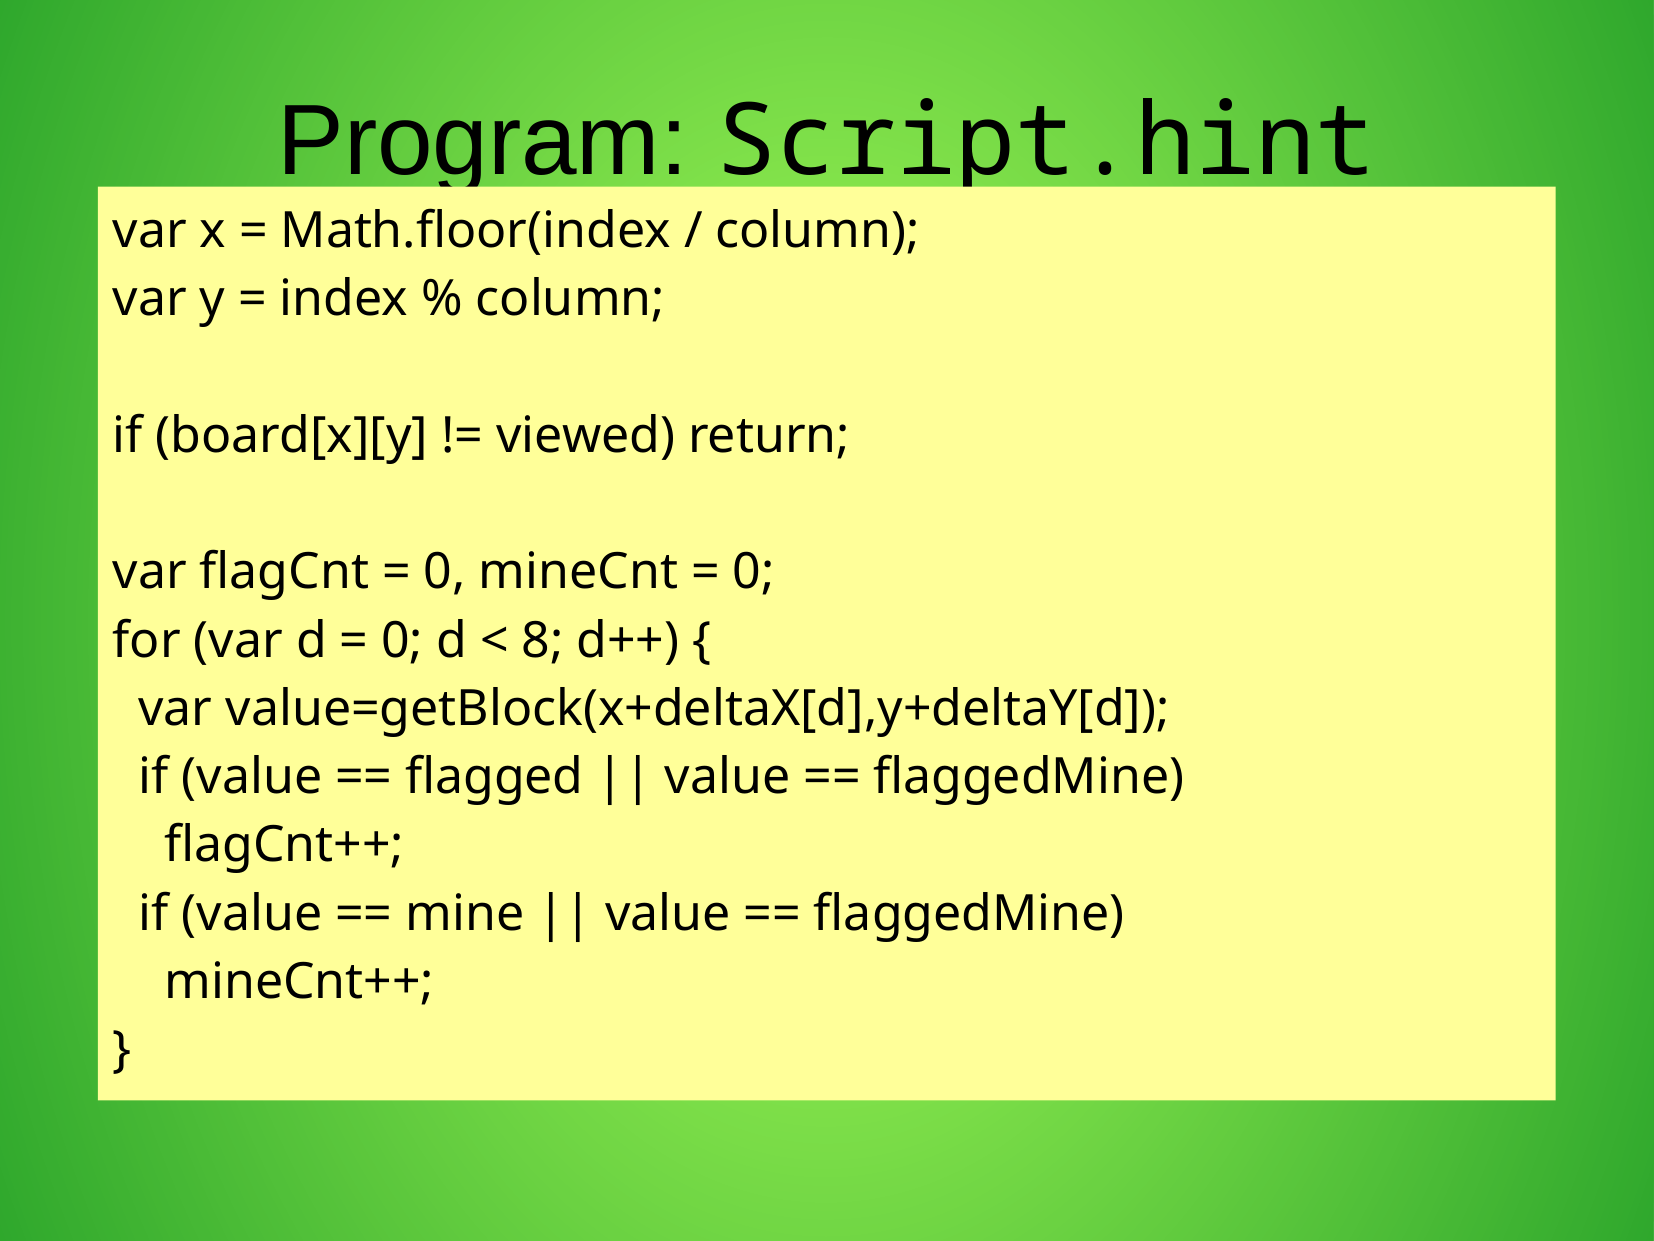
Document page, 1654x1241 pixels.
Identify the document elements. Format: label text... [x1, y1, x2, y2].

text_box Program: Script.hint [130, 60, 1524, 186]
text_box var x = Math.floor(index / column); var y = index % column; if (board[x][y] != viewed) return; var flagCnt = 0, mineCnt = 0; for (var d = 0; d < 8; d++) { var value=getBlock(x+deltaX[d],y+deltaY[d]); if (value == flagged || value == flaggedMine) flagCnt++; if (value == mine || value == flaggedMine) mineCnt++; } [97, 186, 1556, 1101]
